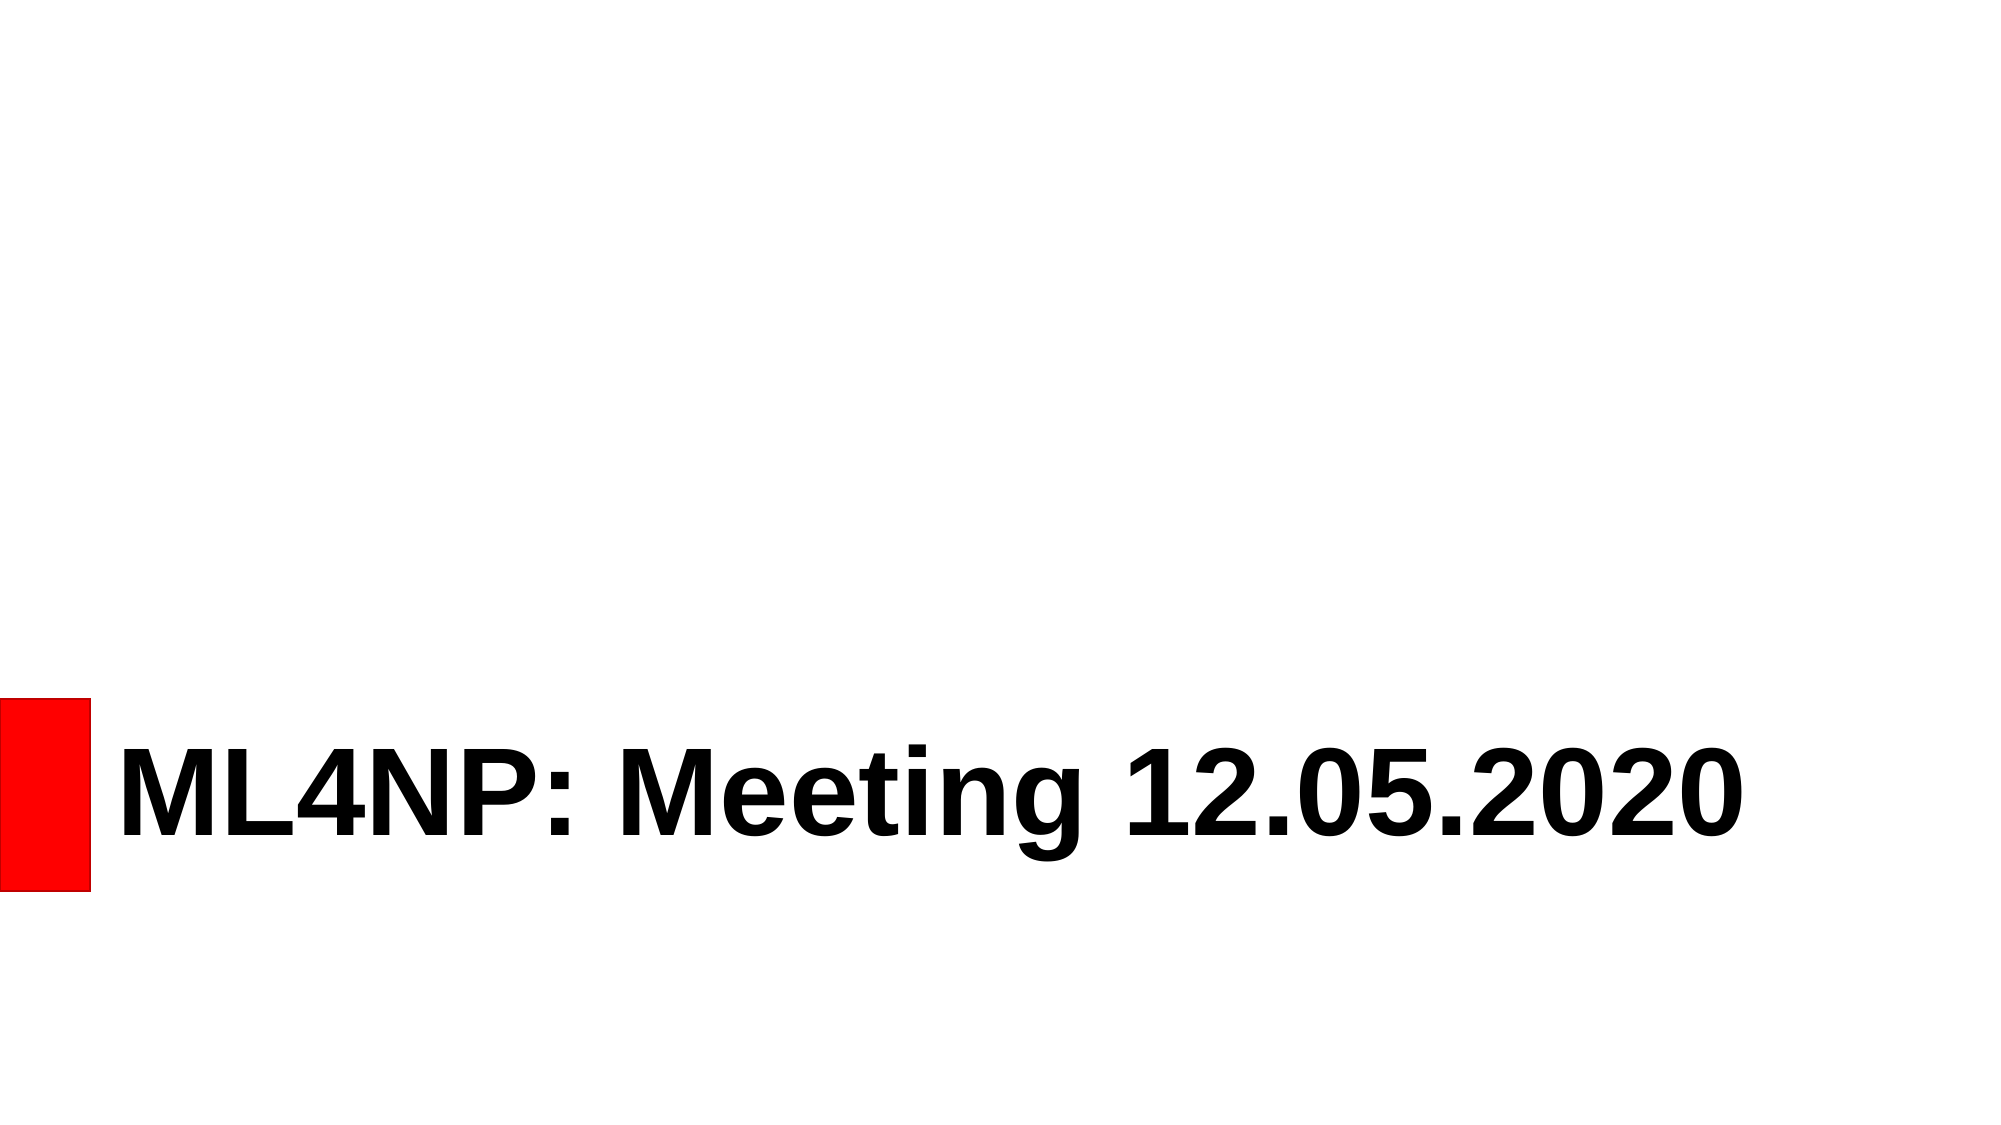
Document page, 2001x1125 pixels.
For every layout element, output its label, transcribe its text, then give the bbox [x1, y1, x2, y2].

text_box [0, 699, 90, 891]
title ML4NP: Meeting 12.05.2020 [100, 698, 1989, 892]
